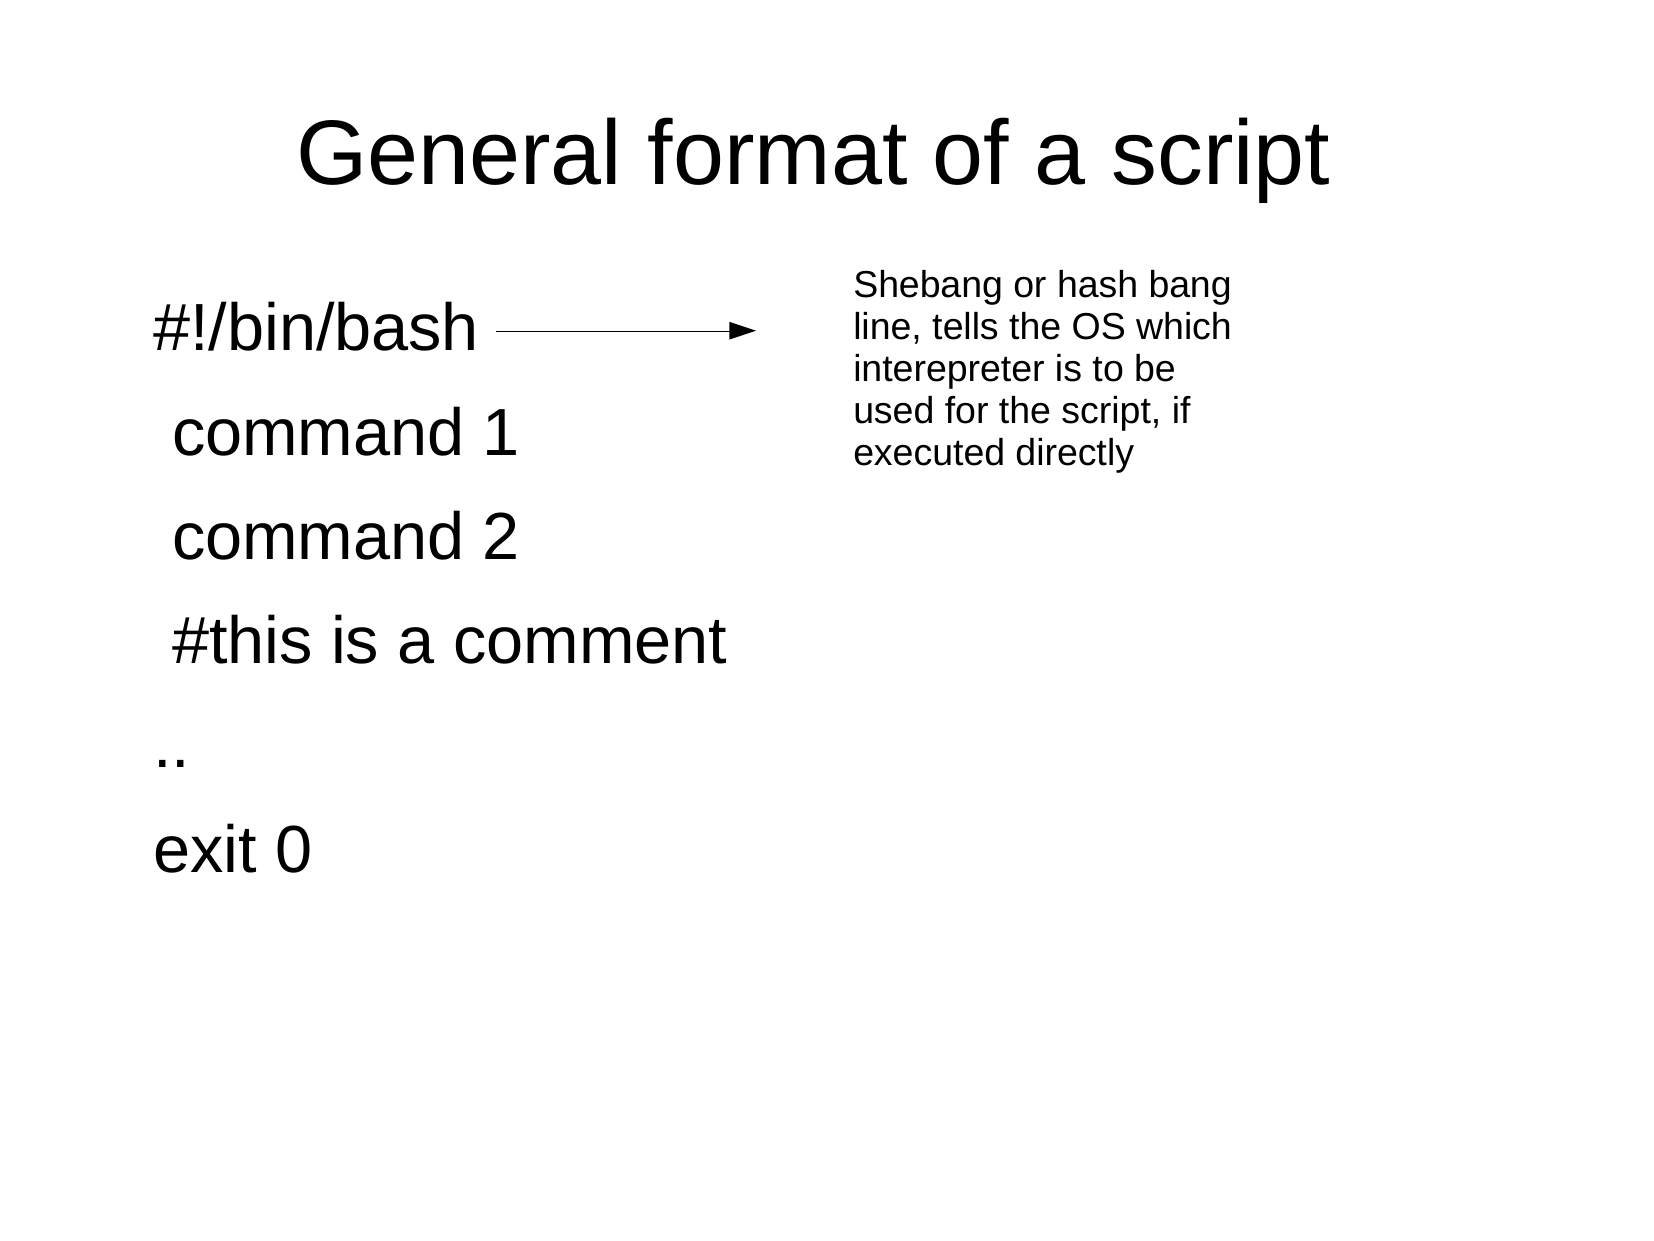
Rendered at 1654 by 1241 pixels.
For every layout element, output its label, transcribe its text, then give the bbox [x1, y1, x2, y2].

list #!/bin/bash command 1 command 2 #this is a comment .. exit 0 [82, 290, 1571, 1010]
title General format of a script [82, 49, 1571, 257]
text_box Shebang or hash bang line, tells the OS which interepreter is to be used for the script, if executed directly [838, 256, 1276, 482]
